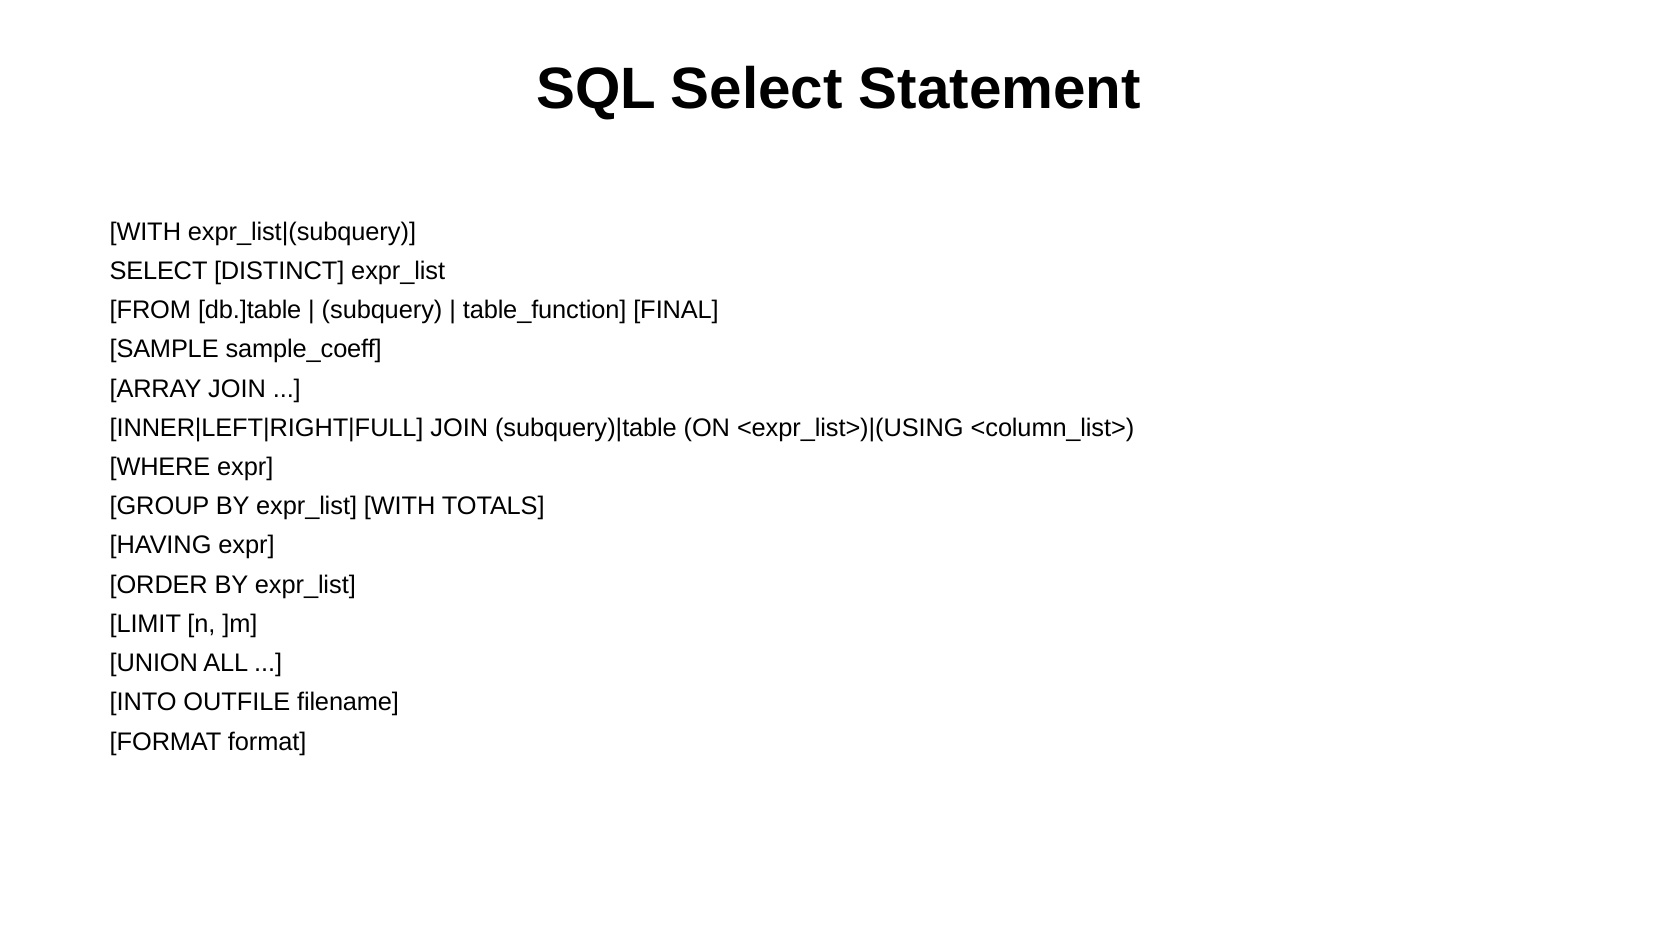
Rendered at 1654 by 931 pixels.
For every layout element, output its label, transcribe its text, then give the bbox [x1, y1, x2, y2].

text_box SQL Select Statement [521, 48, 1157, 129]
list [WITH expr_list|(subquery)] SELECT [DISTINCT] expr_list [FROM [db.]table | (subquery) | table_function] [FINAL] [SAMPLE sample_coeff] [ARRAY JOIN ...] [INNER|LEFT|RIGHT|FULL] JOIN (subquery)|table (ON <expr_list>)|(USING <column_list>) [WHERE expr] [GROUP BY expr_list] [WITH TOTALS] [HAVING expr] [ORDER BY expr_list] [LIMIT [n, ]m] [UNION ALL ...] [INTO OUTFILE filename] [FORMAT format] [82, 217, 1571, 758]
